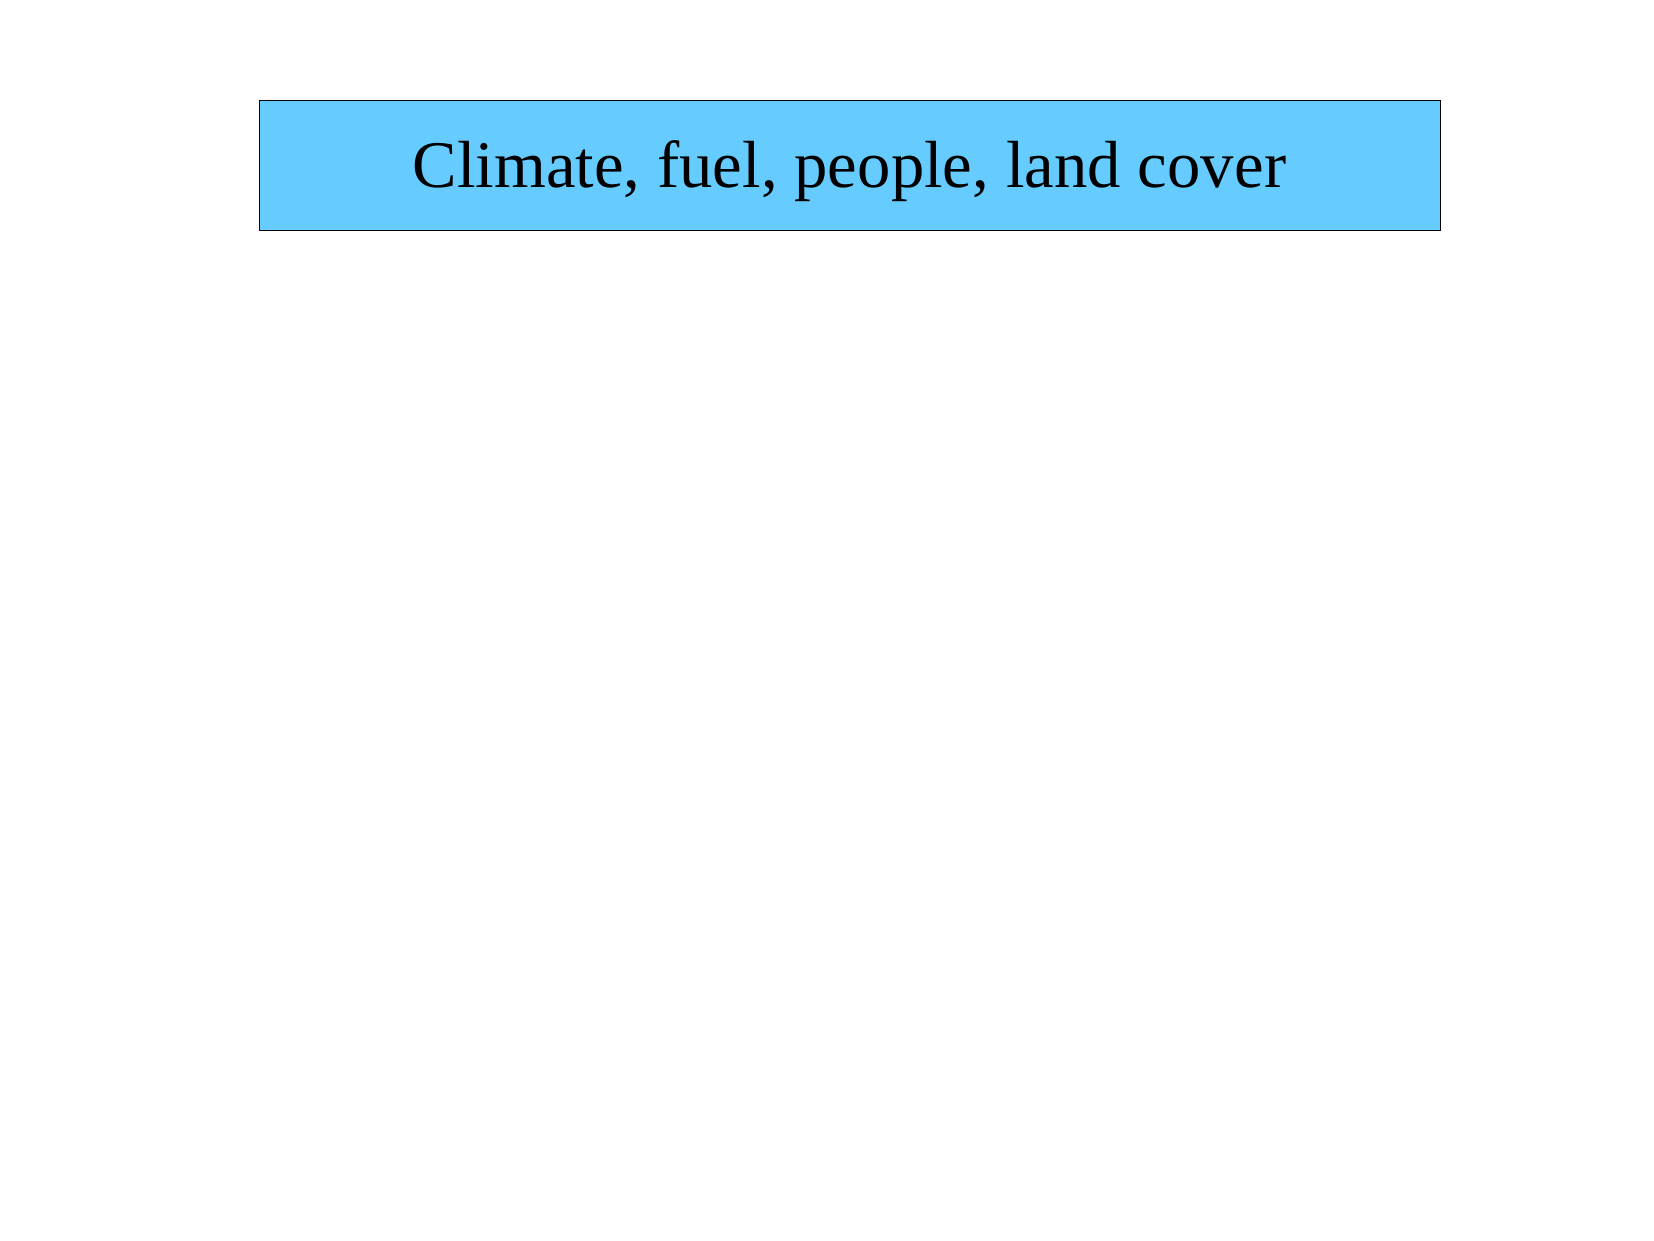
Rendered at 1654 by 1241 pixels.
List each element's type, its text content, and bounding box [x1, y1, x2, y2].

text_box Climate, fuel, people, land cover [259, 100, 1441, 231]
